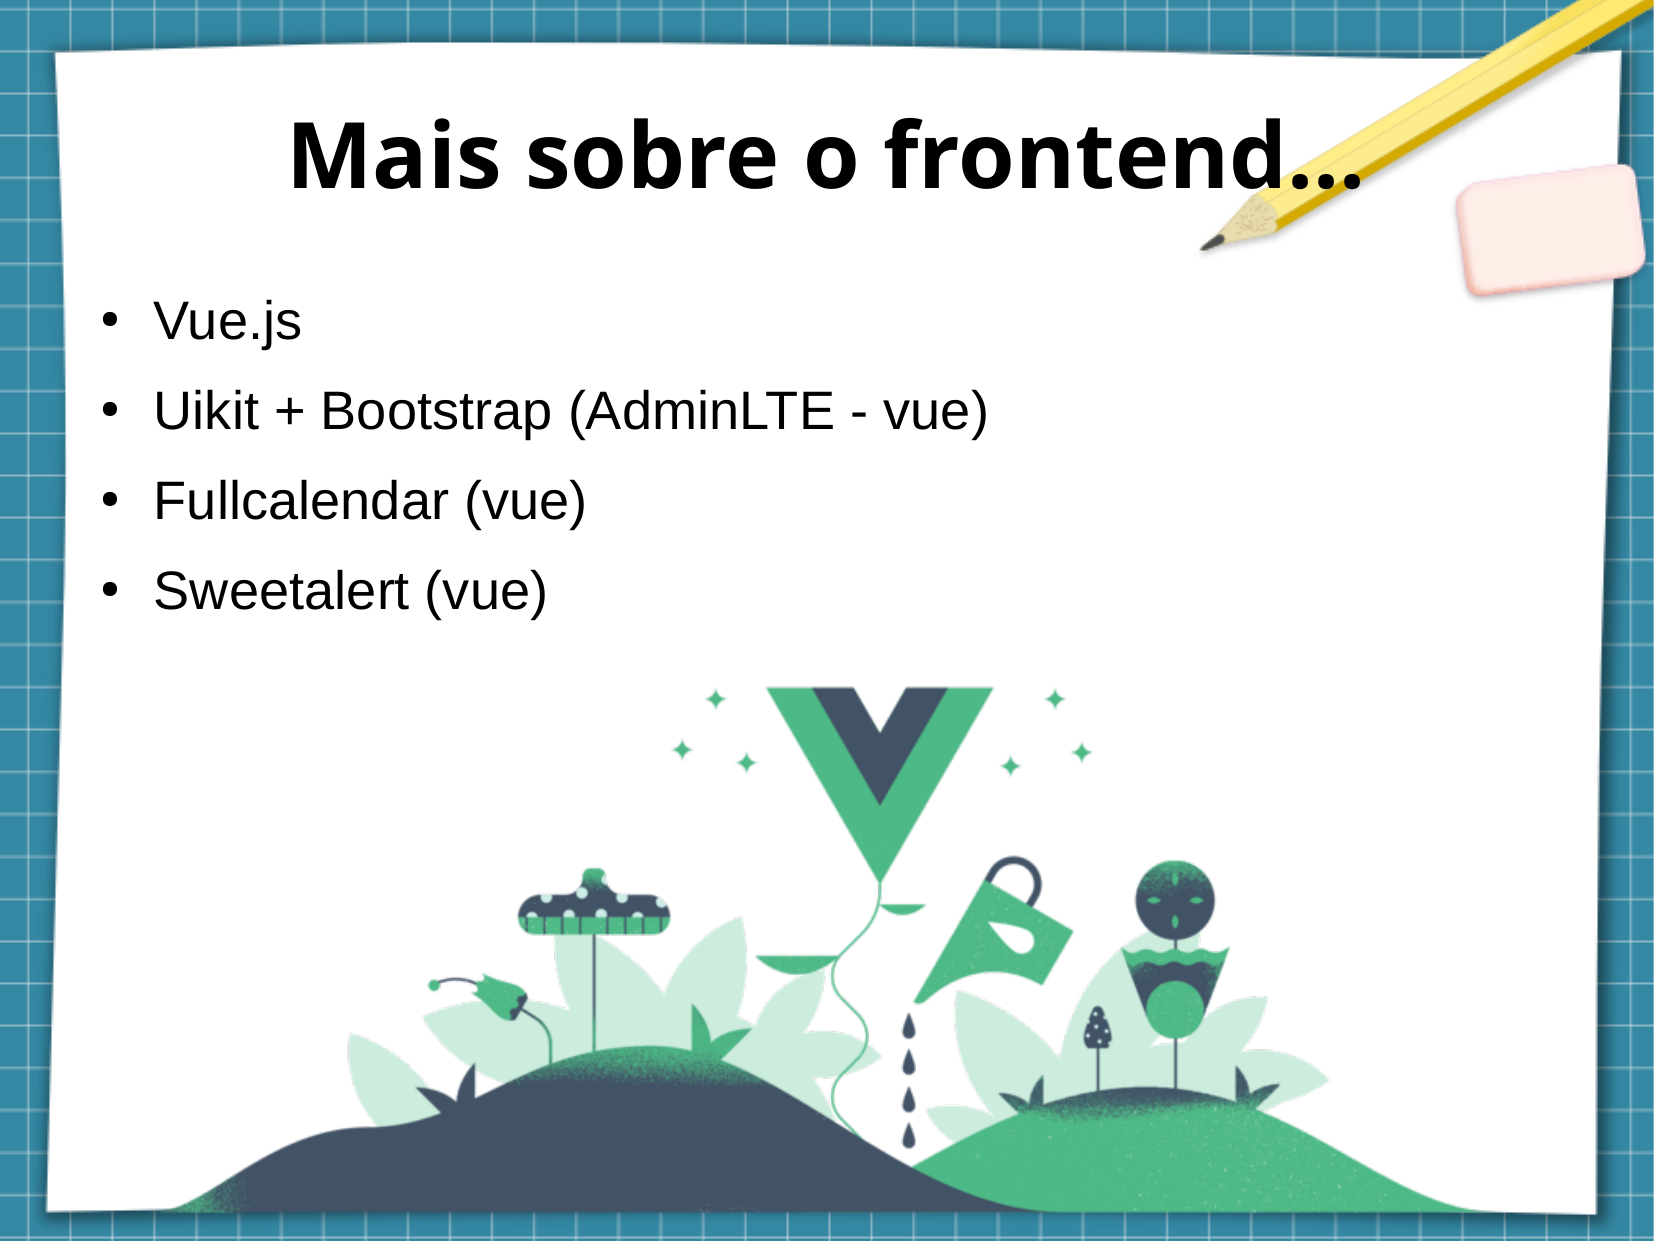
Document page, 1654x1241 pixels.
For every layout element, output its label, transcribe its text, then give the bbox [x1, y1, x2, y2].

title Mais sobre o frontend... [82, 49, 1571, 257]
picture [0, 0, 1654, 1241]
list Vue.js Uikit + Bootstrap (AdminLTE - vue) Fullcalendar (vue) Sweetalert (vue) [82, 290, 1571, 1010]
